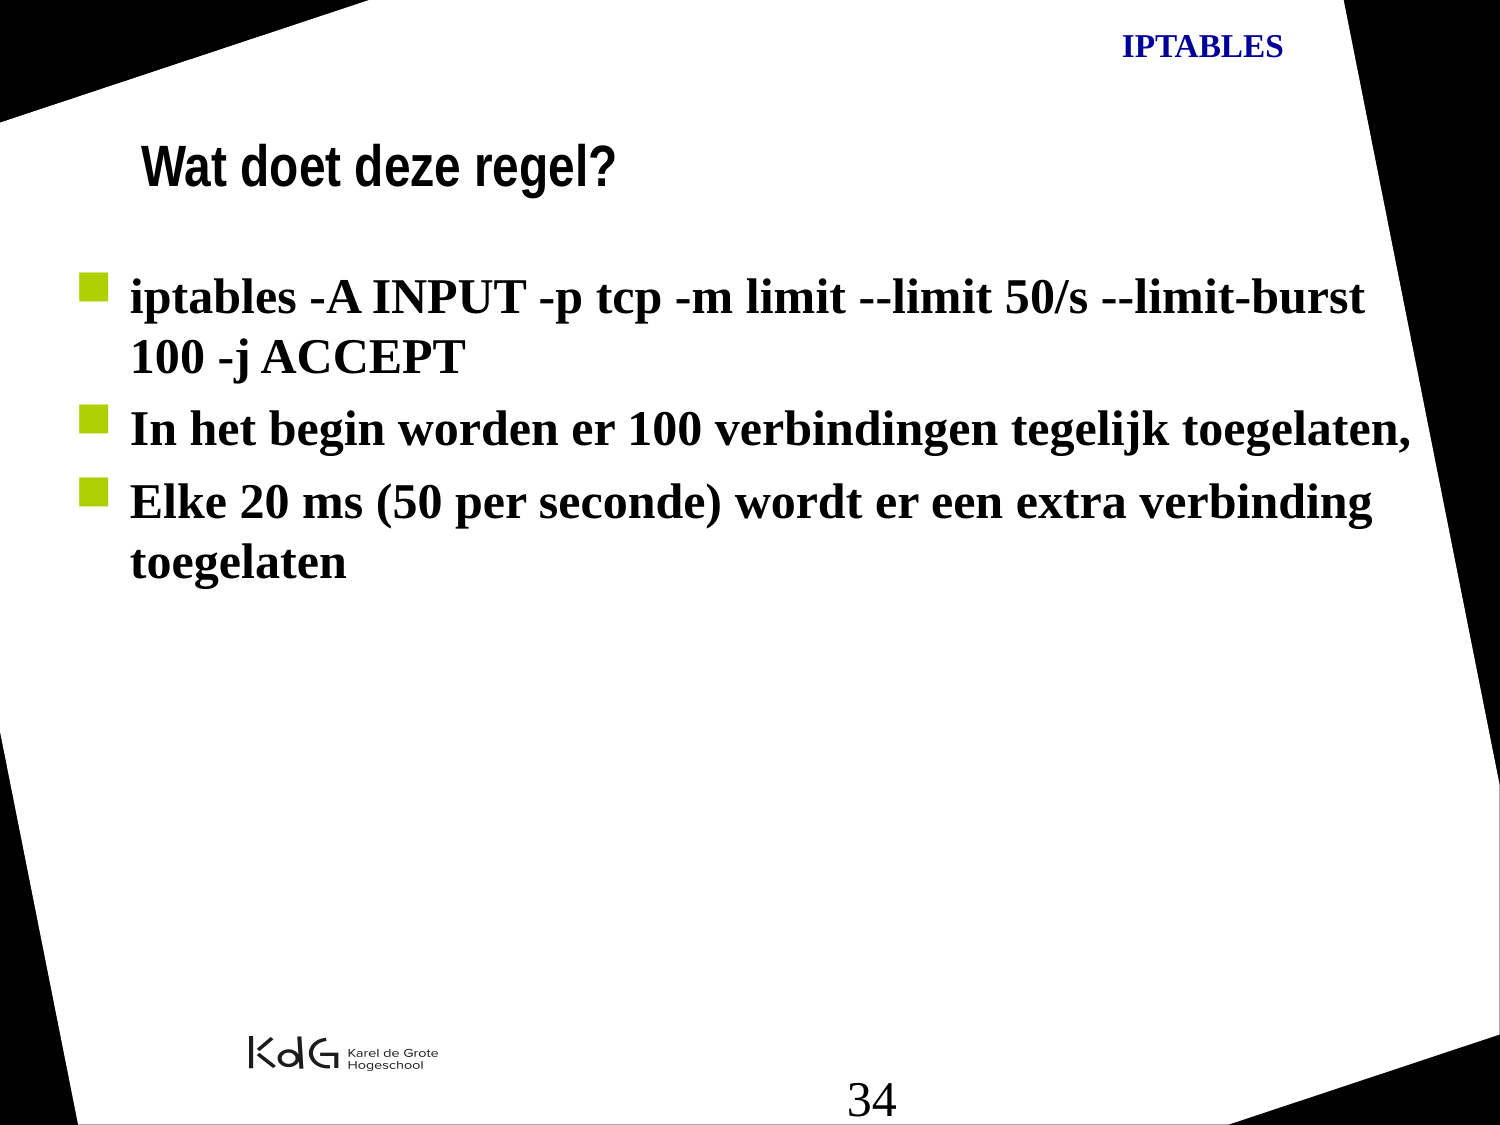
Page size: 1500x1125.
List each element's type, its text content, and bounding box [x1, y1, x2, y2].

text_box iptables -A INPUT -p tcp -m limit --limit 50/s --limit-burst 100 -j ACCEPT In het begin worden er 100 verbindingen tegelijk toegelaten, Elke 20 ms (50 per seconde) wordt er een extra verbinding toegelaten [75, 263, 1425, 1006]
text_box Wat doet deze regel? [141, 72, 1447, 253]
picture [249, 1036, 438, 1071]
